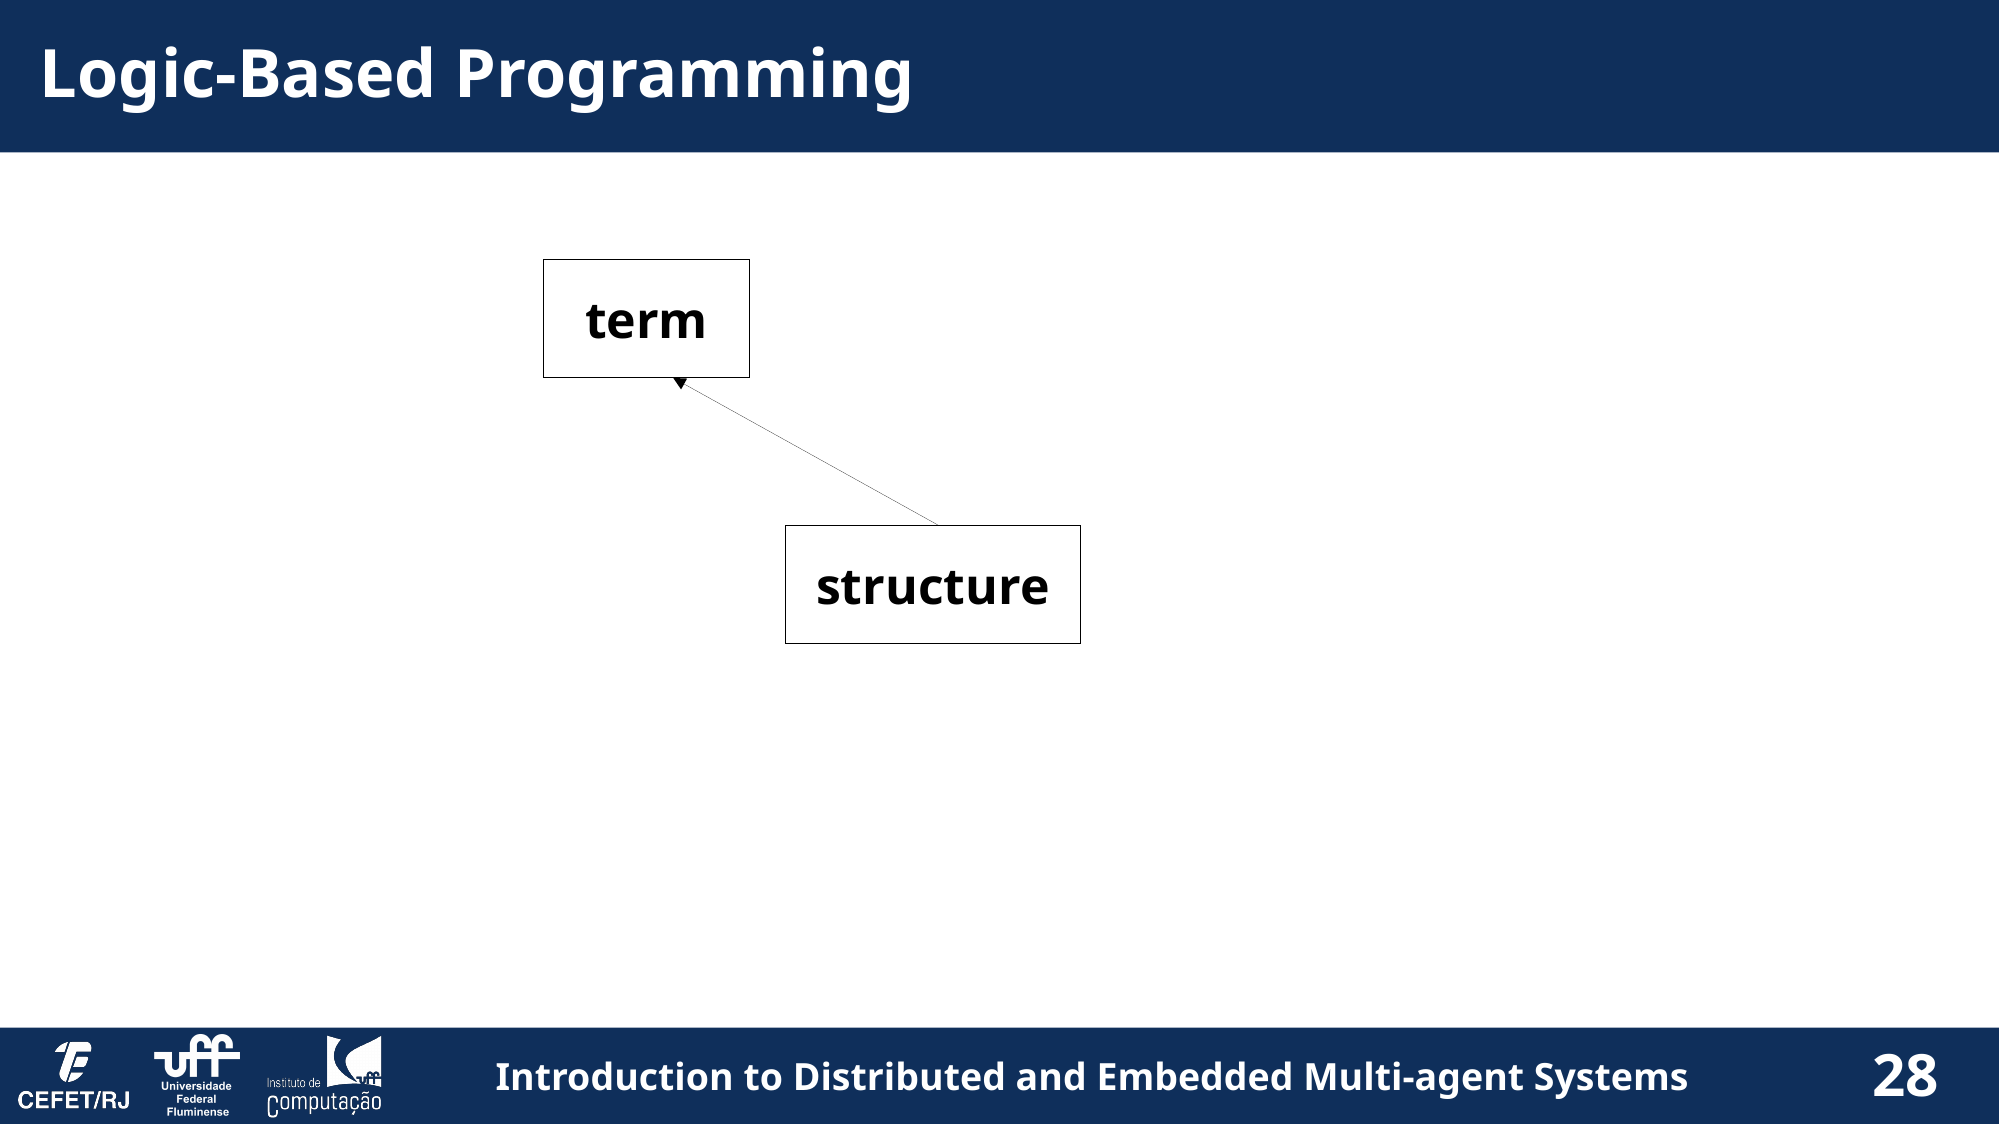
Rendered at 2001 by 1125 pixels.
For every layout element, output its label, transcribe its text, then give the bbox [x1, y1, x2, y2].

picture [153, 1033, 241, 1121]
picture [18, 1021, 129, 1125]
picture [265, 1033, 383, 1118]
text_box structure [785, 525, 1081, 644]
text_box term [543, 259, 750, 378]
text_box Logic-Based Programming [25, 23, 1999, 119]
